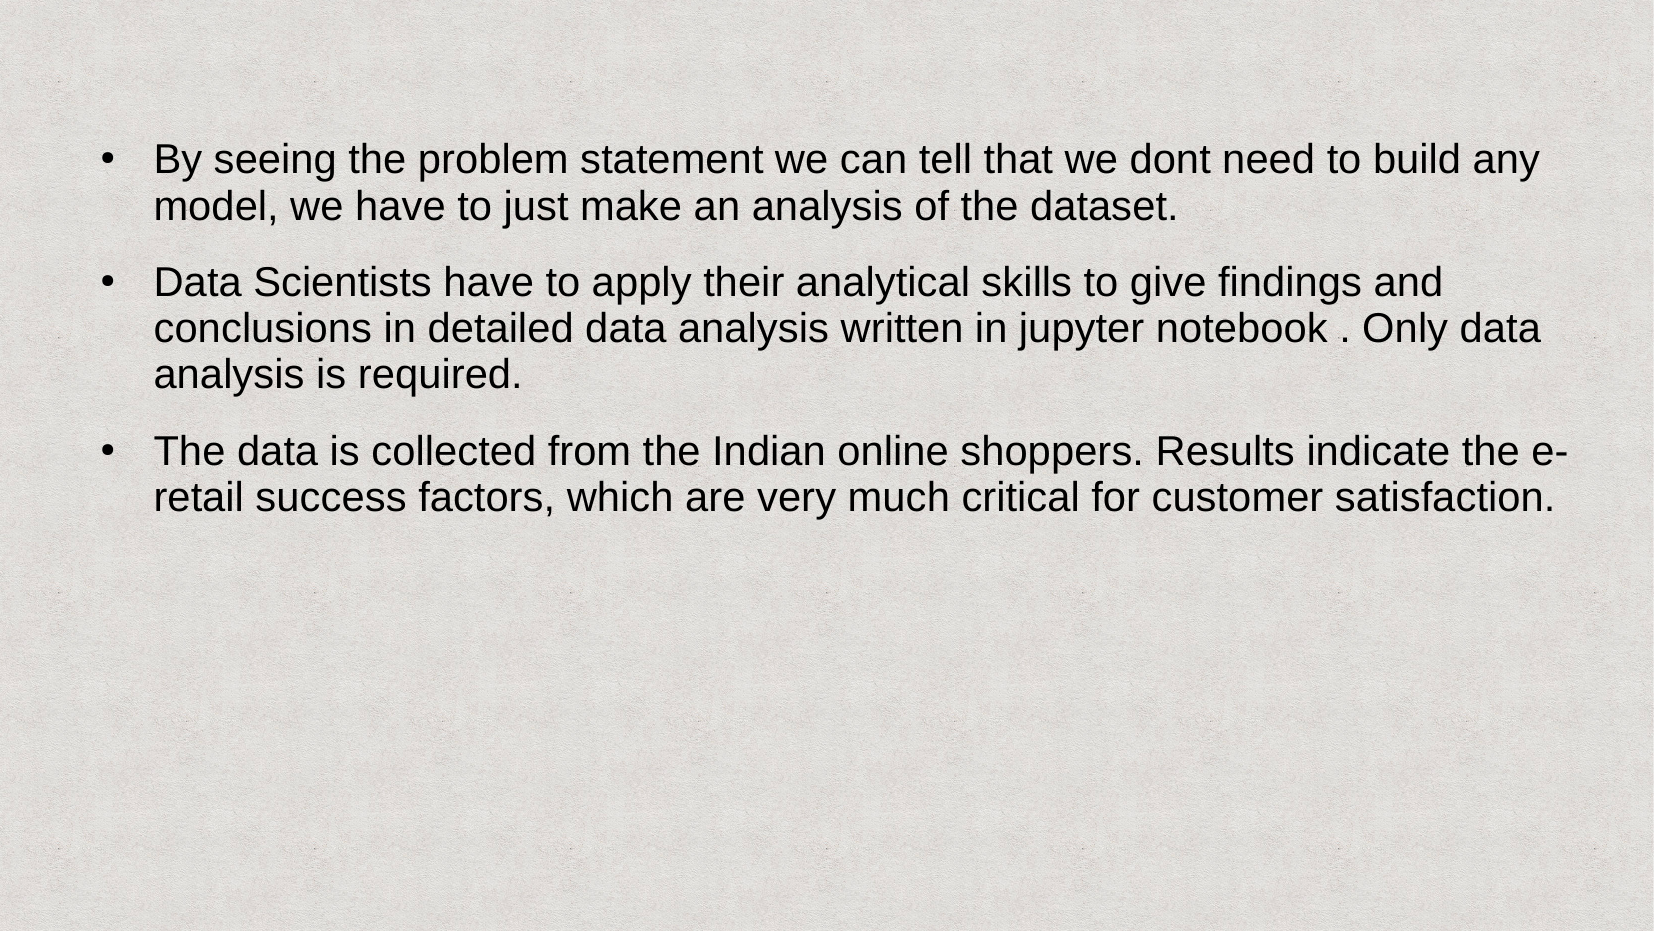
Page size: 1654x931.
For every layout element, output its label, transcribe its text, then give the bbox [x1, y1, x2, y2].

picture [0, 0, 1654, 931]
list By seeing the problem statement we can tell that we dont need to build any model, we have to just make an analysis of the dataset. Data Scientists have to apply their analytical skills to give findings and conclusions in detailed data analysis written in jupyter notebook . Only data analysis is required. The data is collected from the Indian online shoppers. Results indicate the e-retail success factors, which are very much critical for customer satisfaction. [82, 60, 1571, 886]
